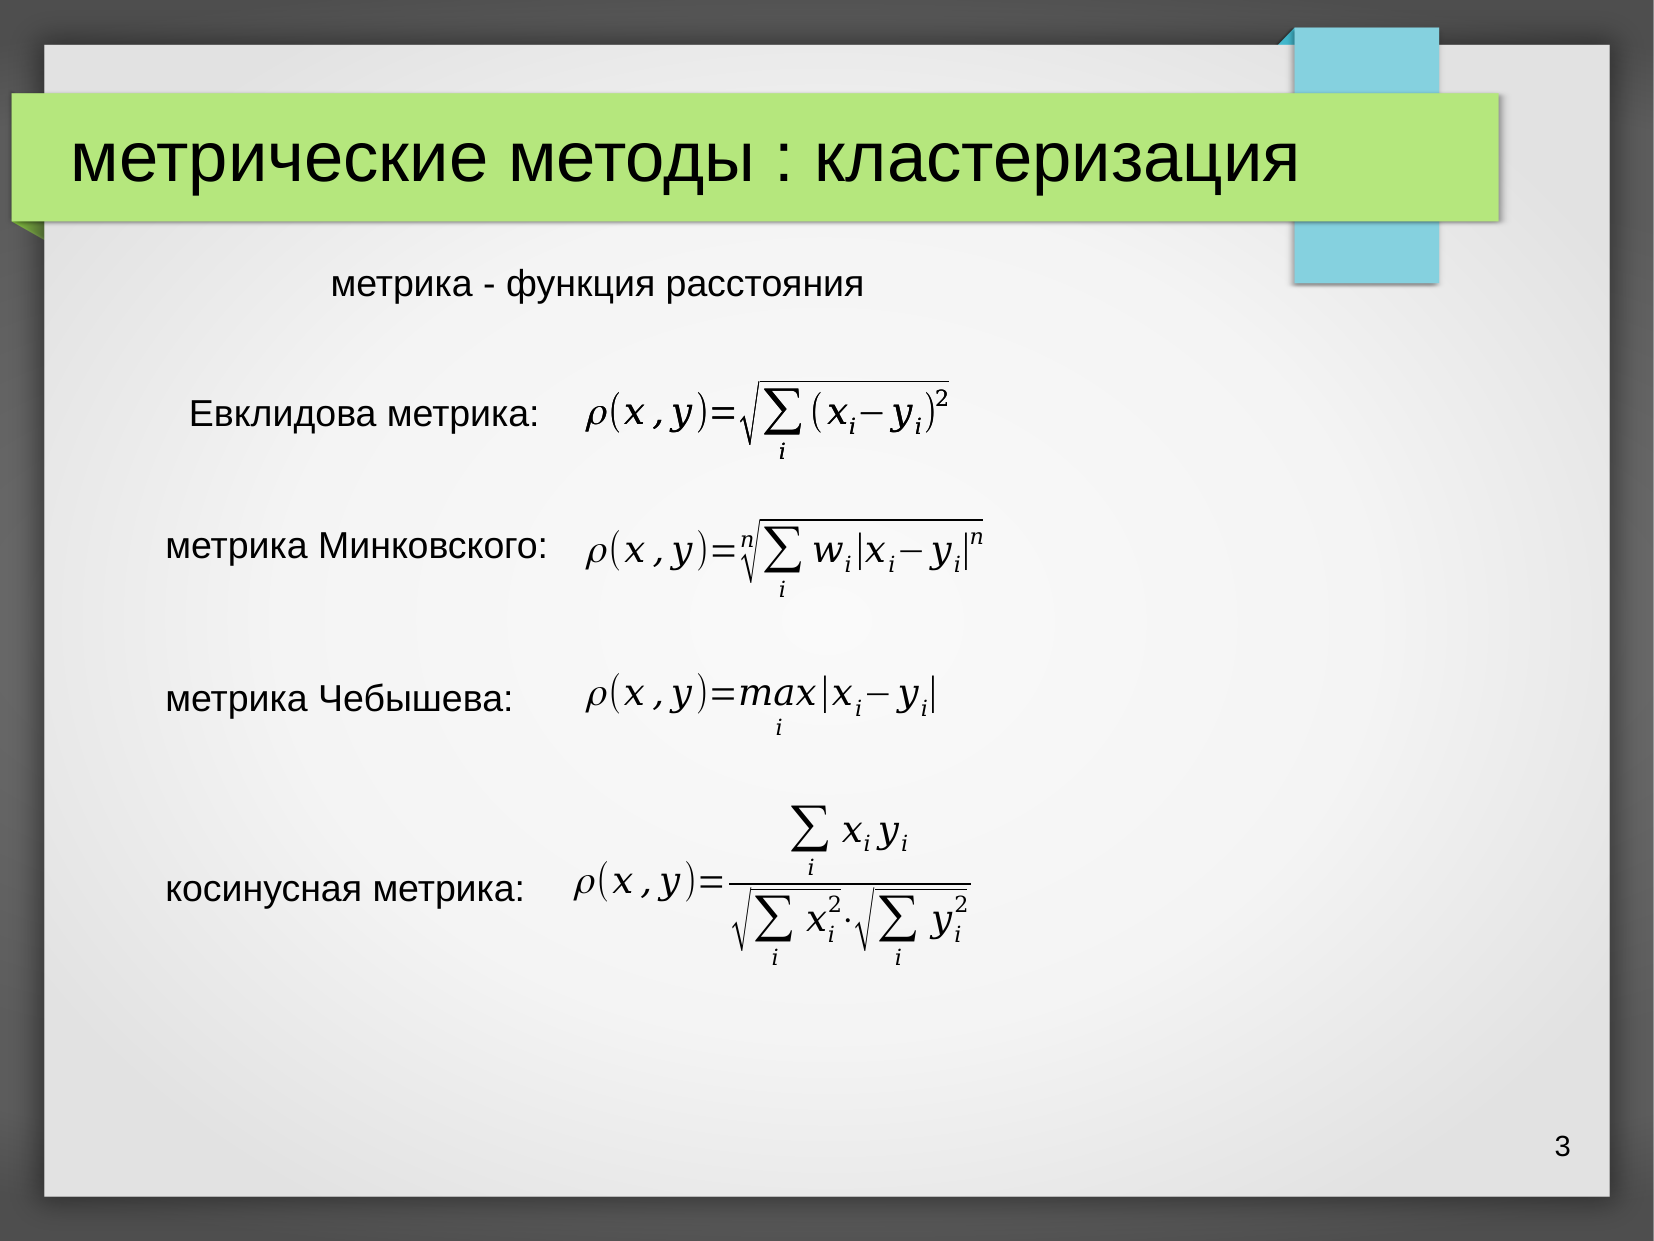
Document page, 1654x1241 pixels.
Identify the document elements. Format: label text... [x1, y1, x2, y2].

text_box метрика Чебышева: [165, 661, 567, 737]
subtitle метрика - функция расстояния [330, 259, 993, 307]
chart [578, 379, 956, 465]
chart [578, 671, 946, 742]
title метрические методы : кластеризация [70, 117, 1382, 197]
text_box метрика Минковского: [165, 507, 567, 583]
text_box Евклидова метрика: [188, 389, 567, 437]
chart [566, 803, 978, 972]
chart [578, 517, 990, 603]
picture [0, 0, 1654, 1241]
text_box косинусная метрика: [165, 850, 567, 926]
